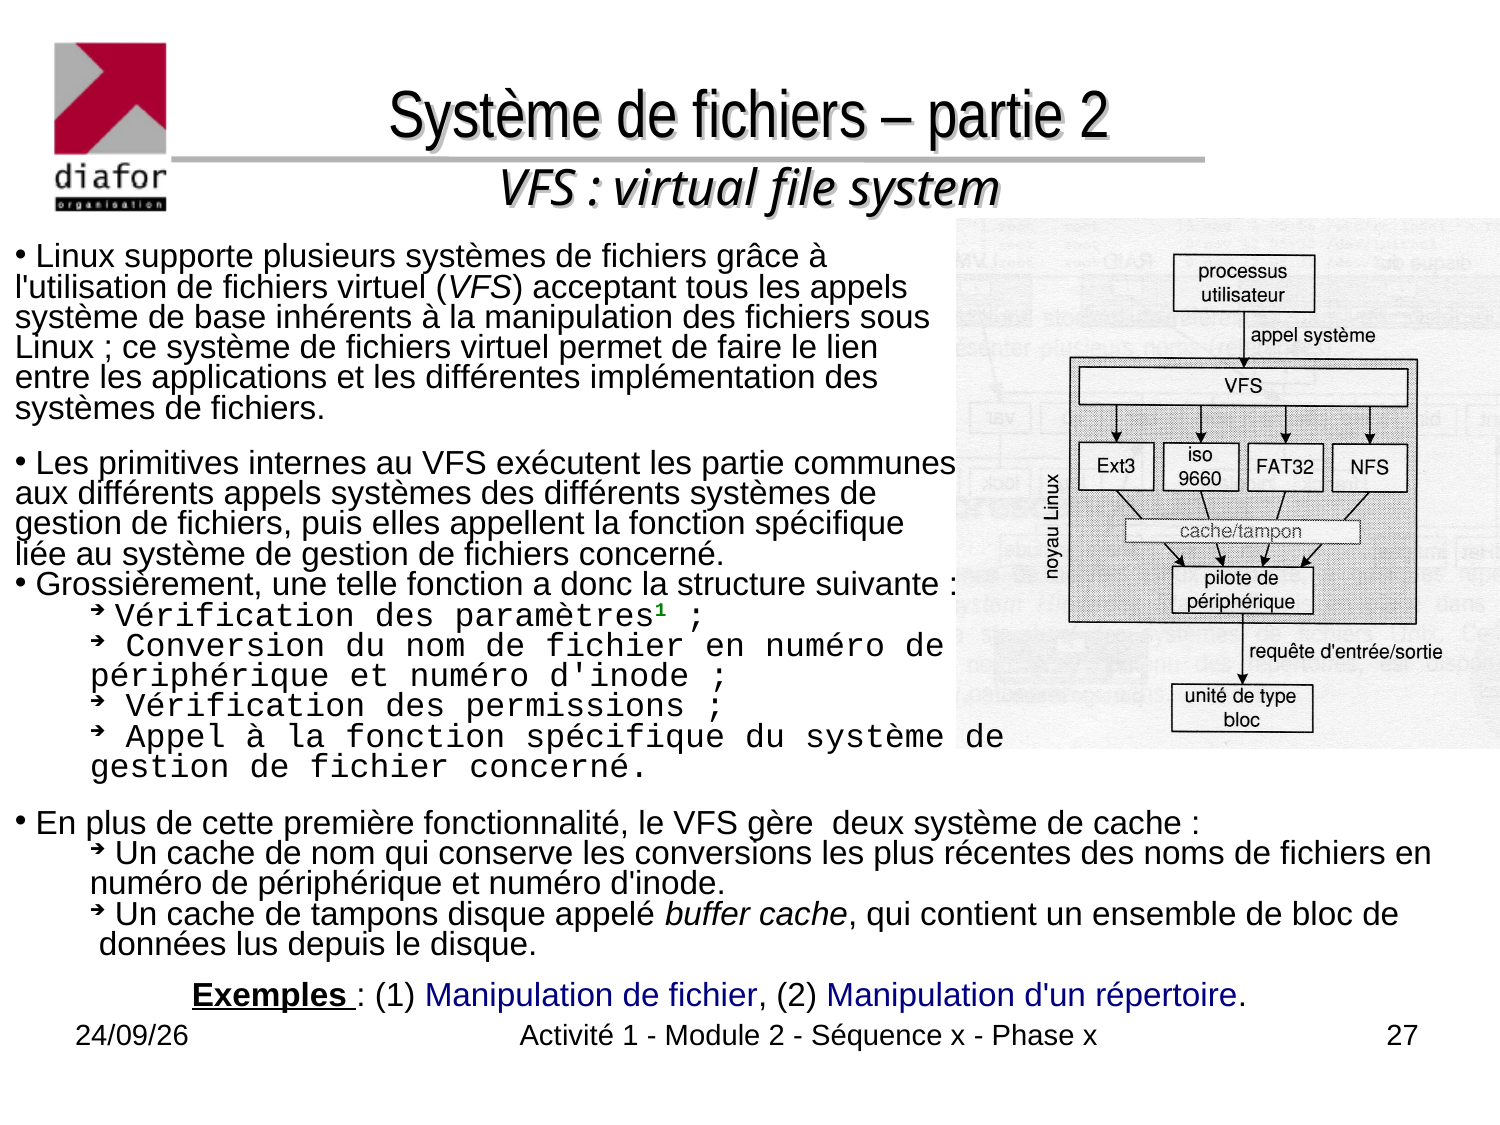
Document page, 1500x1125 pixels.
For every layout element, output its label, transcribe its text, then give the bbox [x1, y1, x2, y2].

title Système de fichiers – partie 2 VFS : virtual file system [75, 45, 1426, 250]
text_box Linux supporte plusieurs systèmes de fichiers grâce à l'utilisation de fichiers virtuel (VFS) acceptant tous les appels système de base inhérents à la manipulation des fichiers sous Linux ; ce système de fichiers virtuel permet de faire le lien entre les applications et les différentes implémentation des systèmes de fichiers. [0, 236, 947, 433]
picture [53, 42, 168, 213]
picture [956, 218, 1500, 749]
text_box En plus de cette première fonctionnalité, le VFS gère deux système de cache : Un cache de nom qui conserve les conversions les plus récentes des noms de fichiers en numéro de périphérique et numéro d'inode. Un cache de tampons disque appelé buffer cache, qui contient un ensemble de bloc de données lus depuis le disque. [0, 802, 1459, 970]
text_box Exemples : (1) Manipulation de fichier, (2) Manipulation d'un répertoire. [177, 974, 1359, 1020]
text_box Les primitives internes au VFS exécutent les partie communes aux différents appels systèmes des différents systèmes de gestion de fichiers, puis elles appellent la fonction spécifique liée au système de gestion de fichiers concerné. Grossièrement, une telle fonction a donc la structure suivante : Vérification des paramètres1 ; Conversion du nom de fichier en numéro de périphérique et numéro d'inode ; Vérification des permissions ; Appel à la fonction spécifique du système de gestion de fichier concerné. [0, 442, 1041, 791]
